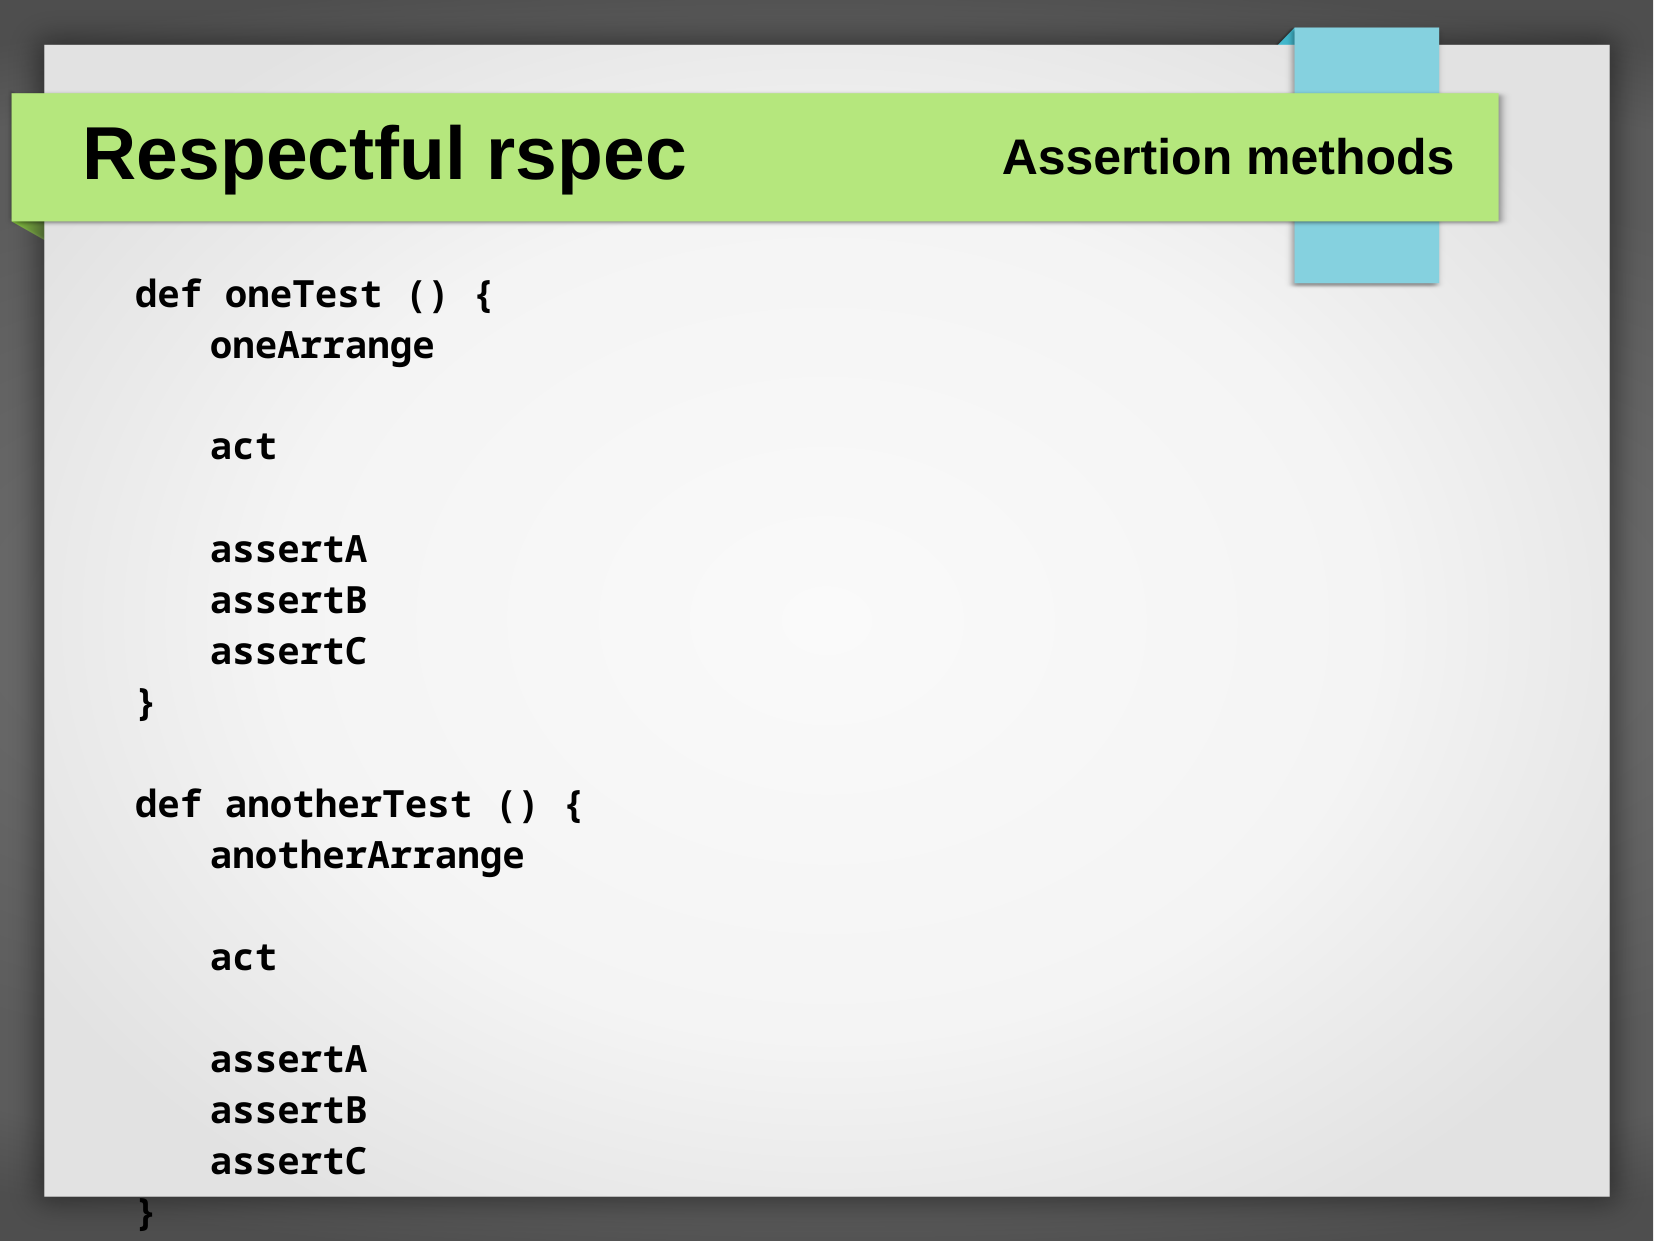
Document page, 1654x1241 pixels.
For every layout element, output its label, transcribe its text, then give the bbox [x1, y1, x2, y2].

text_box def oneTest () { oneArrange act assertA assertB assertC } def anotherTest () { anotherArrange act assertA assertB assertC } [119, 259, 1530, 1126]
title Respectful rspec [82, 94, 705, 213]
title Assertion methods [869, 97, 1455, 216]
picture [0, 0, 1654, 1241]
